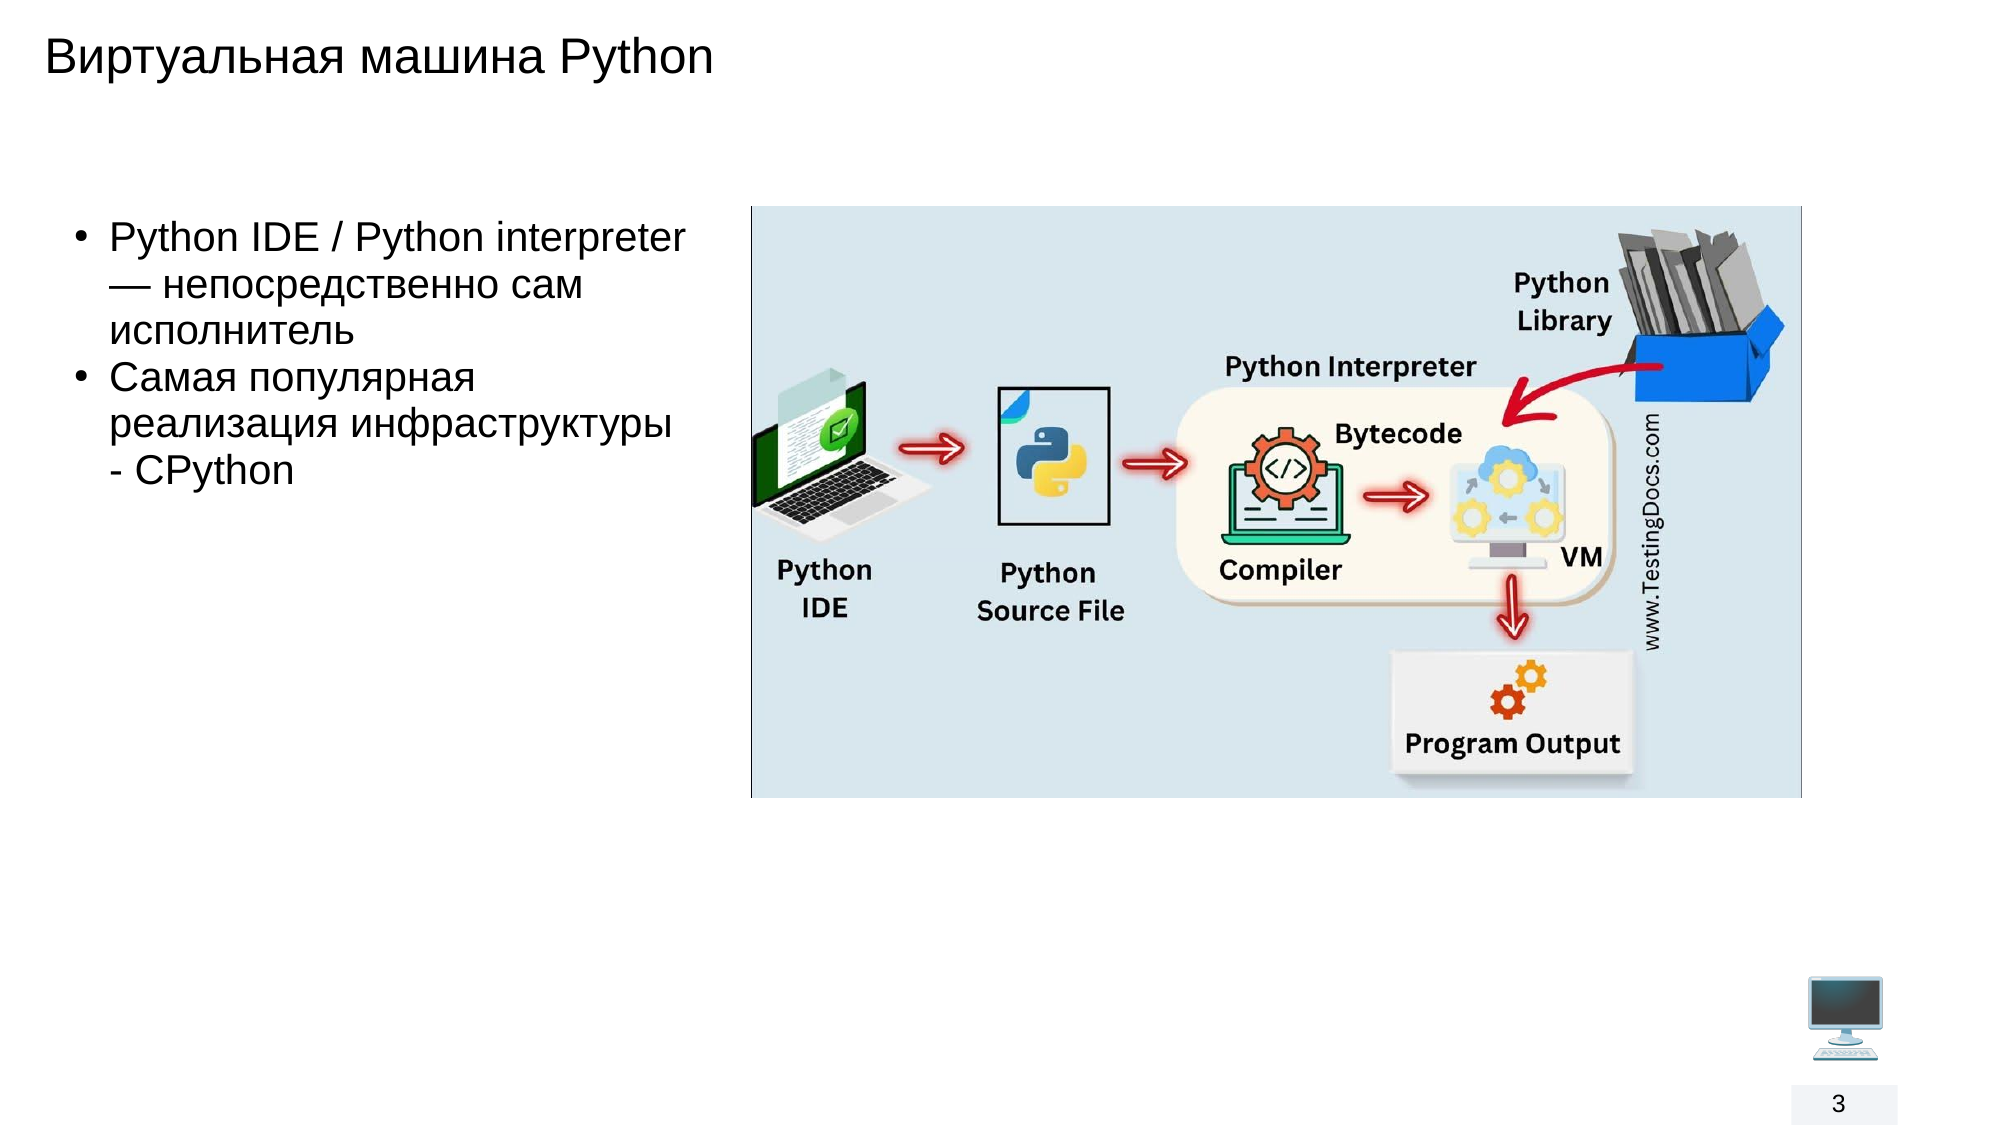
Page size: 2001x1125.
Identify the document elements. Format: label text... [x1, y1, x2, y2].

text_box <number> [1817, 1082, 1961, 1125]
picture [1801, 974, 1890, 1063]
text_box Виртуальная машина Python [29, 21, 1595, 92]
text_box Python IDE / Python interpreter — непосредственно сам исполнитель Самая популярная реализация инфраструктуры - CPython [59, 206, 709, 656]
picture [751, 206, 1802, 798]
